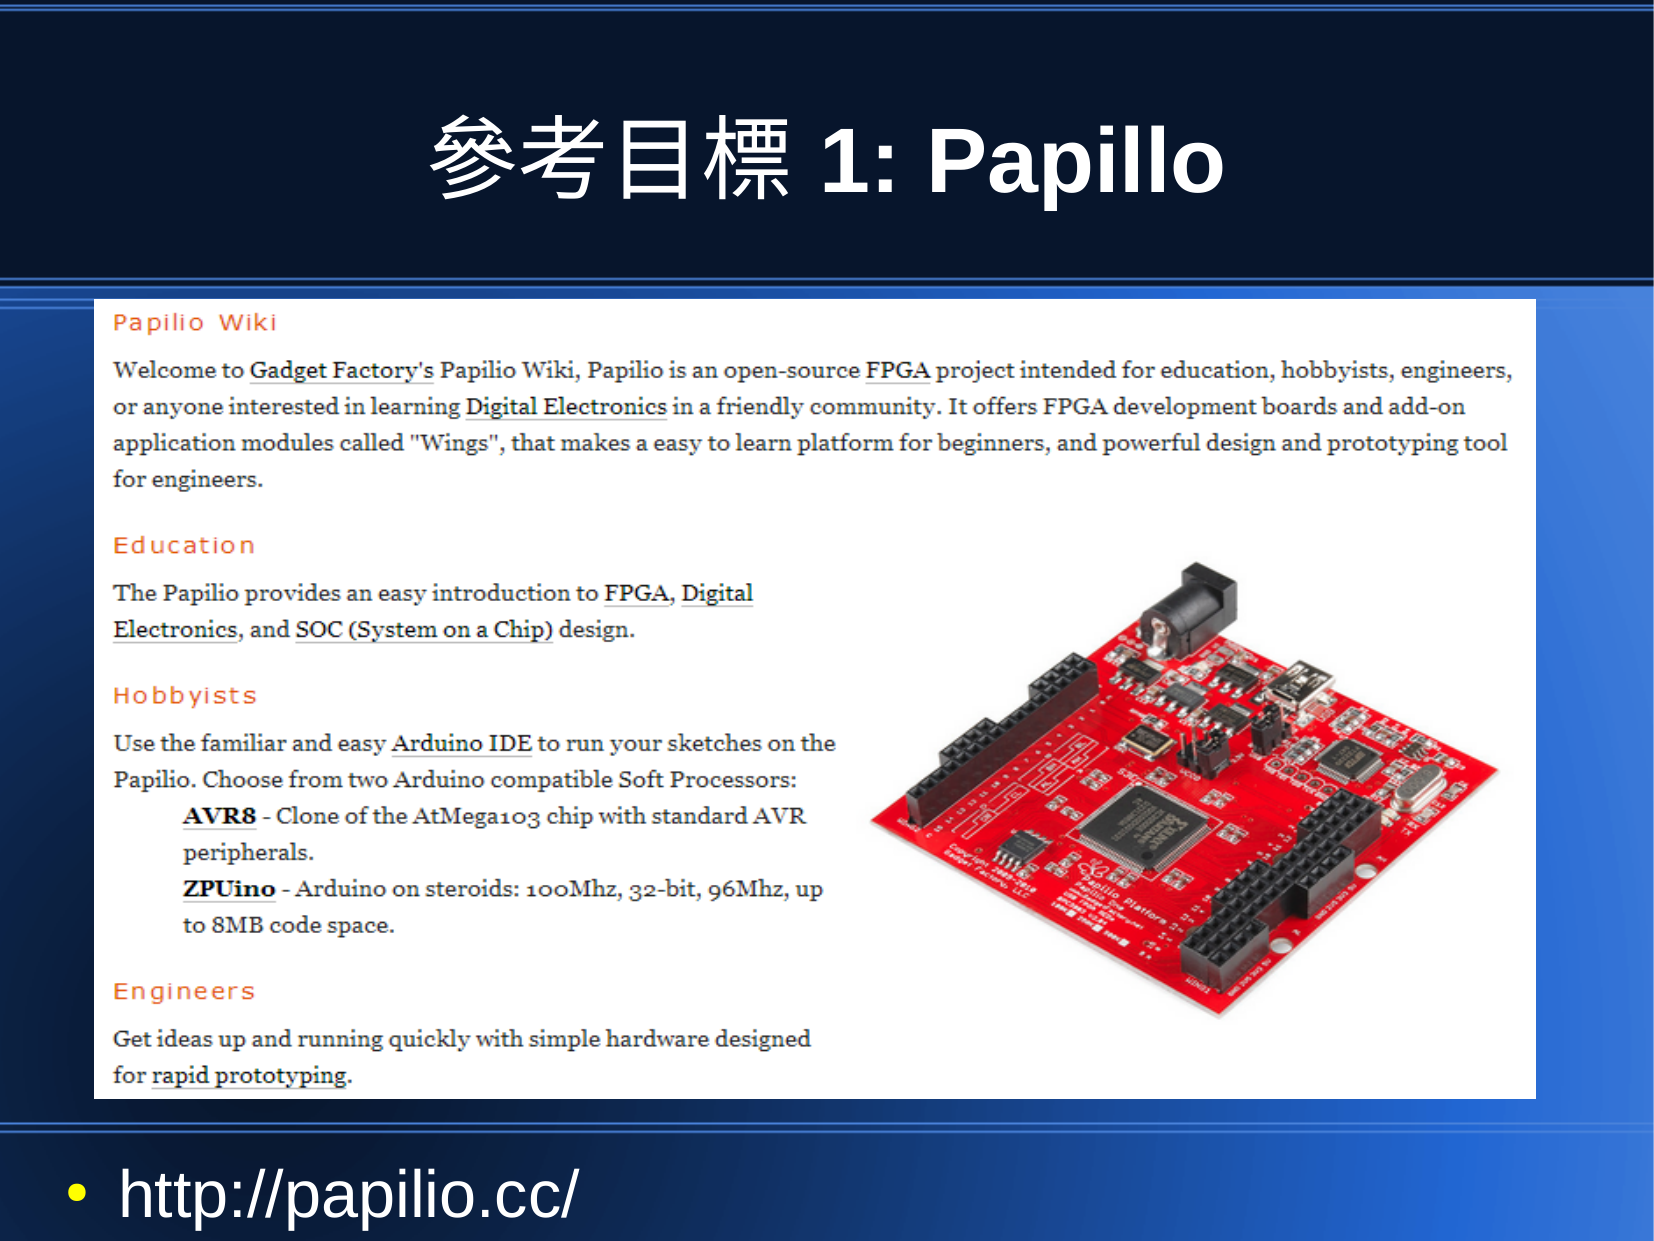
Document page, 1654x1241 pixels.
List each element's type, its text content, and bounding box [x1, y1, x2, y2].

picture [0, 0, 1654, 1241]
title 參考目標1: Papillo [82, 49, 1571, 257]
text_box http://papilio.cc/ [47, 1157, 611, 1233]
